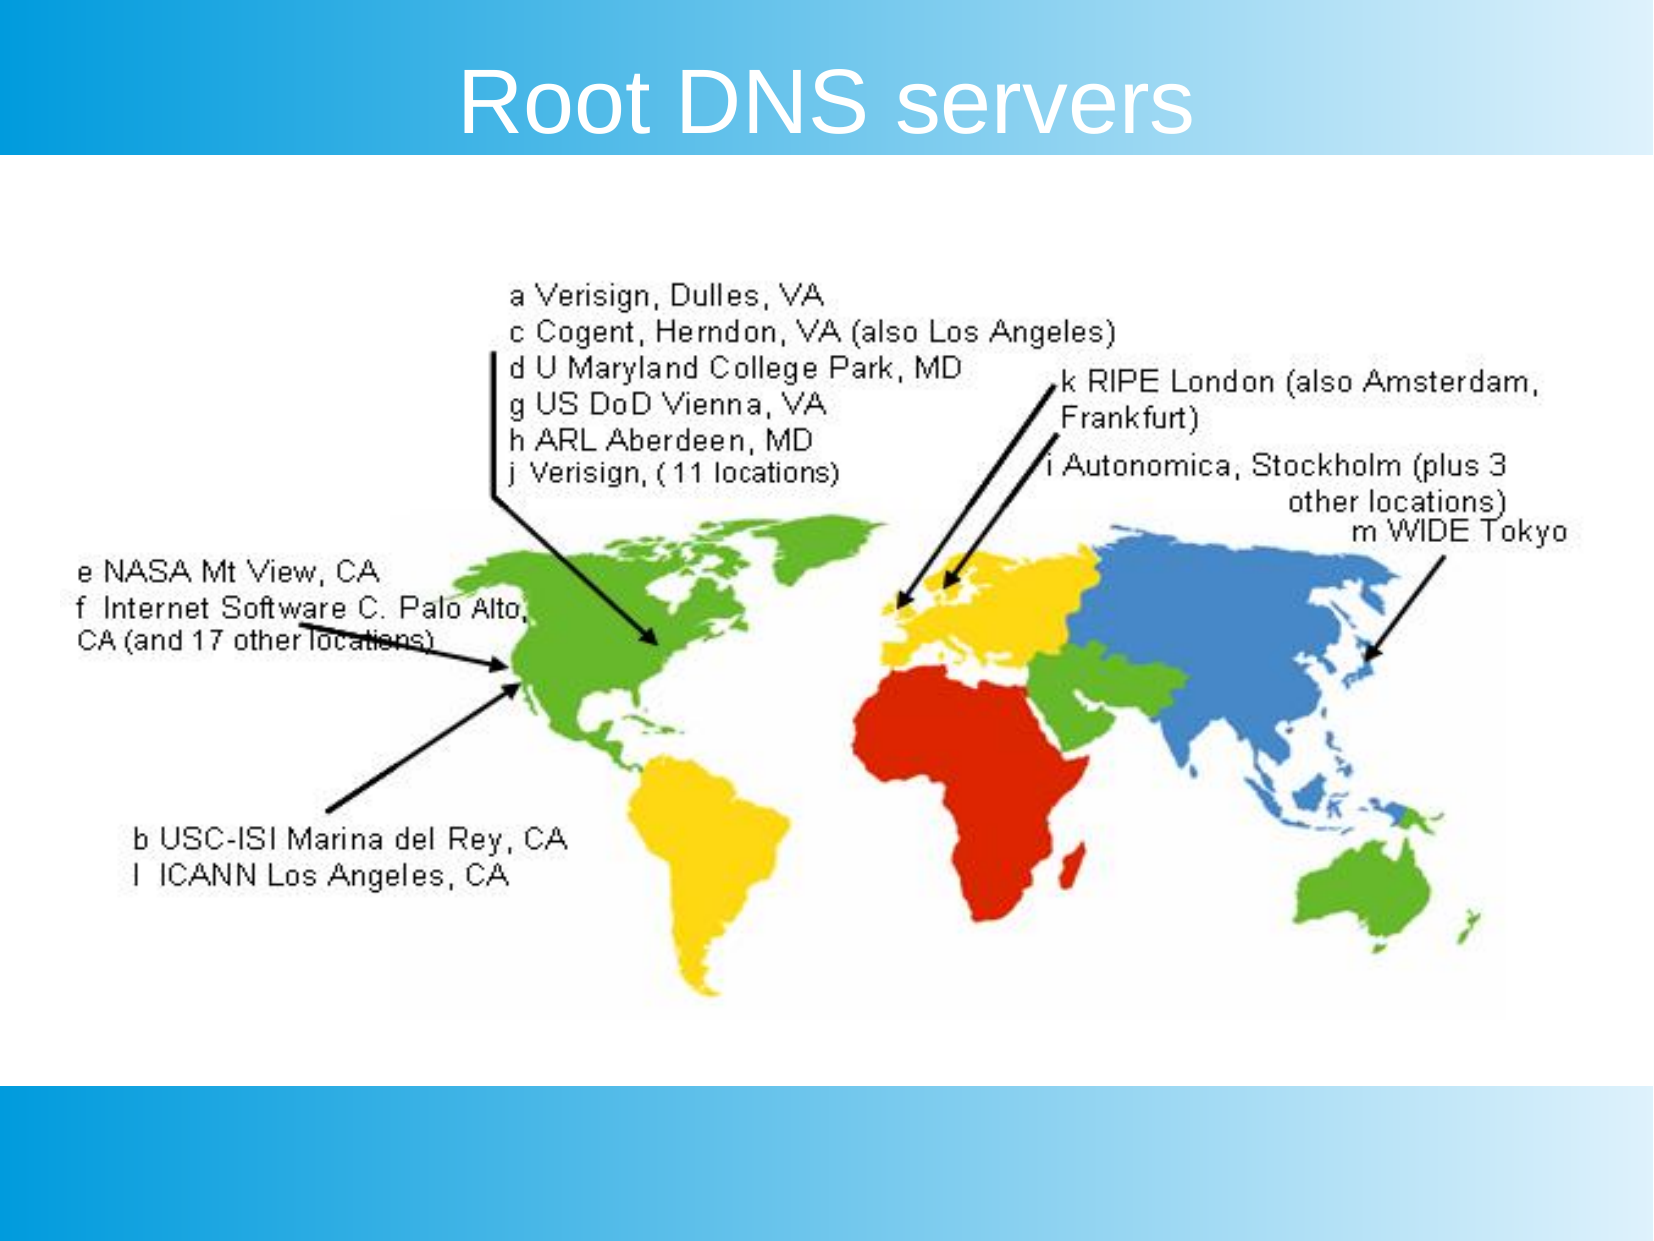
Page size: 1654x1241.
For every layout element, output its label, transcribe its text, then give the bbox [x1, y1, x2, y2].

title Root DNS servers [82, 49, 1571, 155]
picture [60, 209, 1591, 1021]
